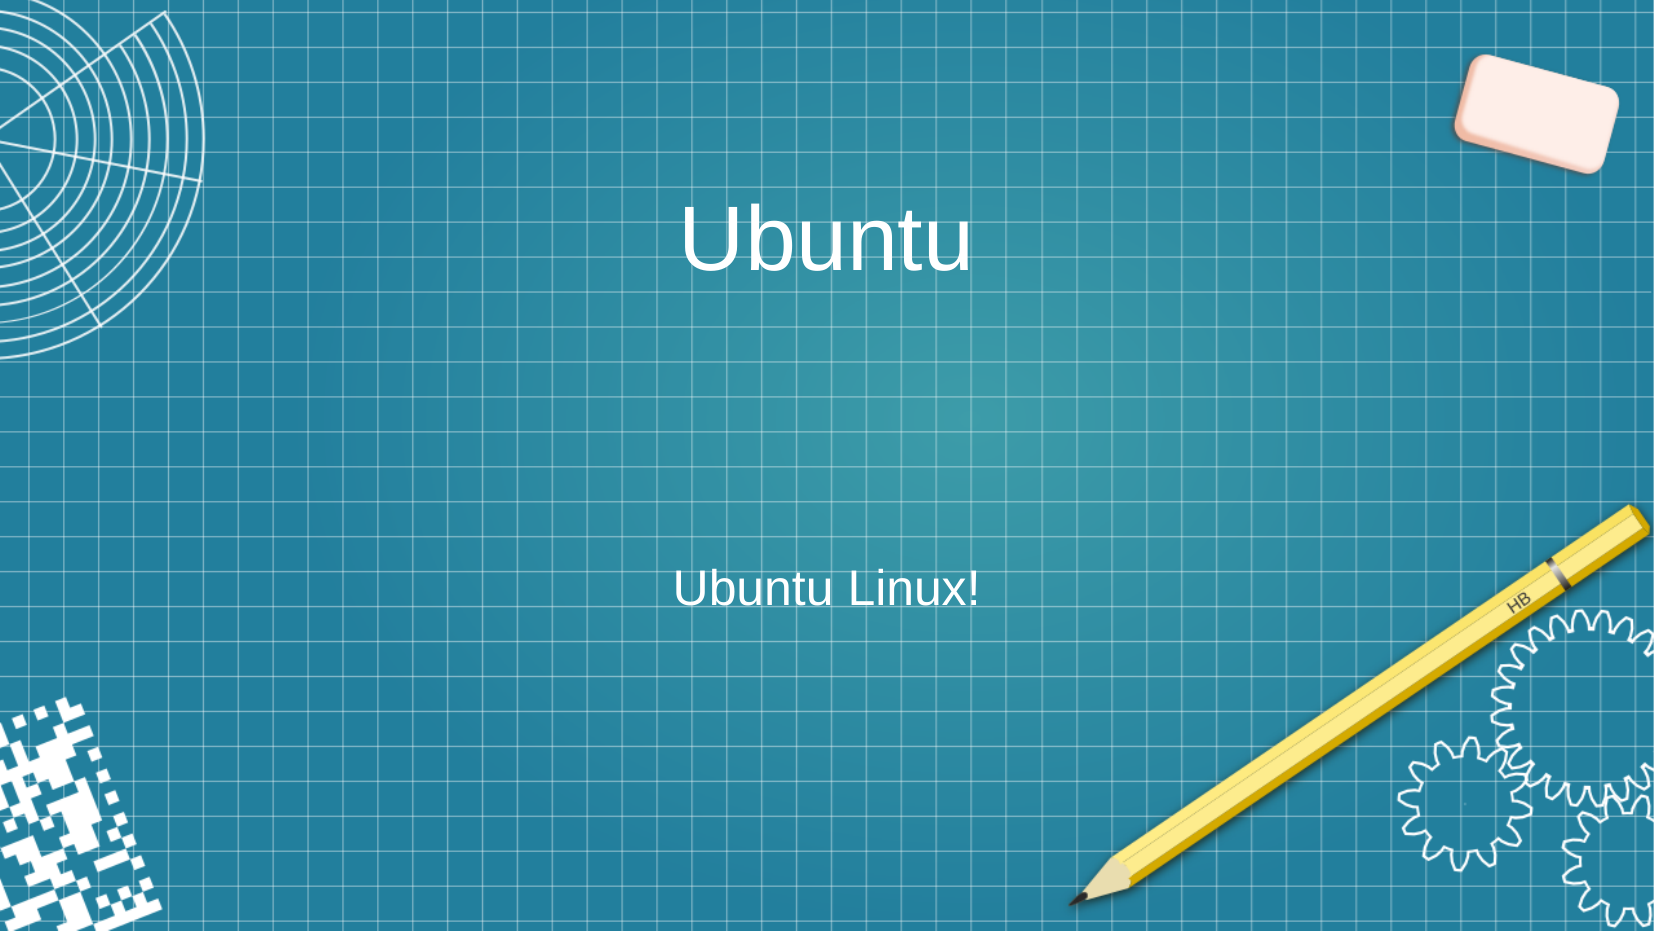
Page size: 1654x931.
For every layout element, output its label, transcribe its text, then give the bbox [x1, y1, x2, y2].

title Ubuntu [82, 132, 1571, 346]
picture [0, 0, 1654, 931]
subtitle Ubuntu Linux! [82, 389, 1571, 842]
